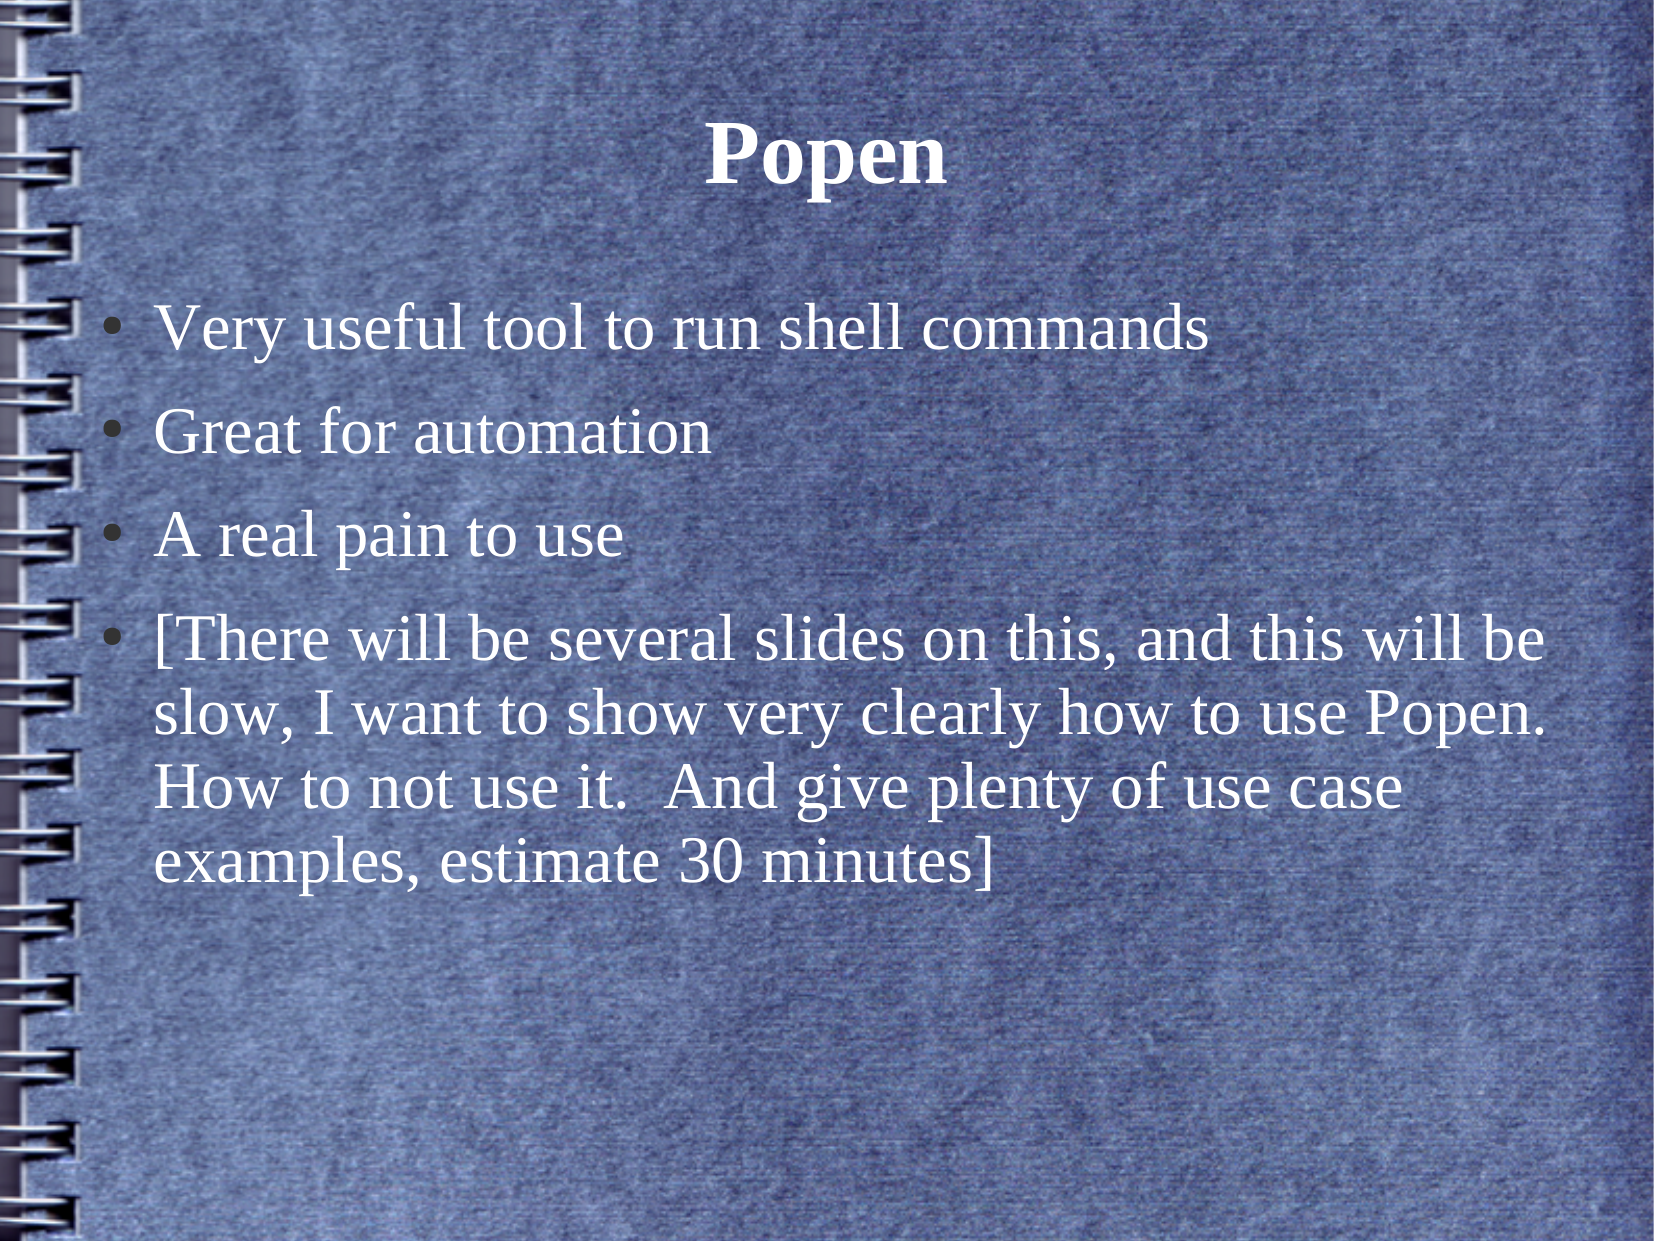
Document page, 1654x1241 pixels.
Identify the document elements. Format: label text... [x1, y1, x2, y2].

picture [0, 0, 1654, 1241]
title Popen [82, 49, 1571, 257]
list Very useful tool to run shell commands Great for automation A real pain to use [There will be several slides on this, and this will be slow, I want to show very clearly how to use Popen. How to not use it. And give plenty of use case examples, estimate 30 minutes] [82, 290, 1571, 1109]
